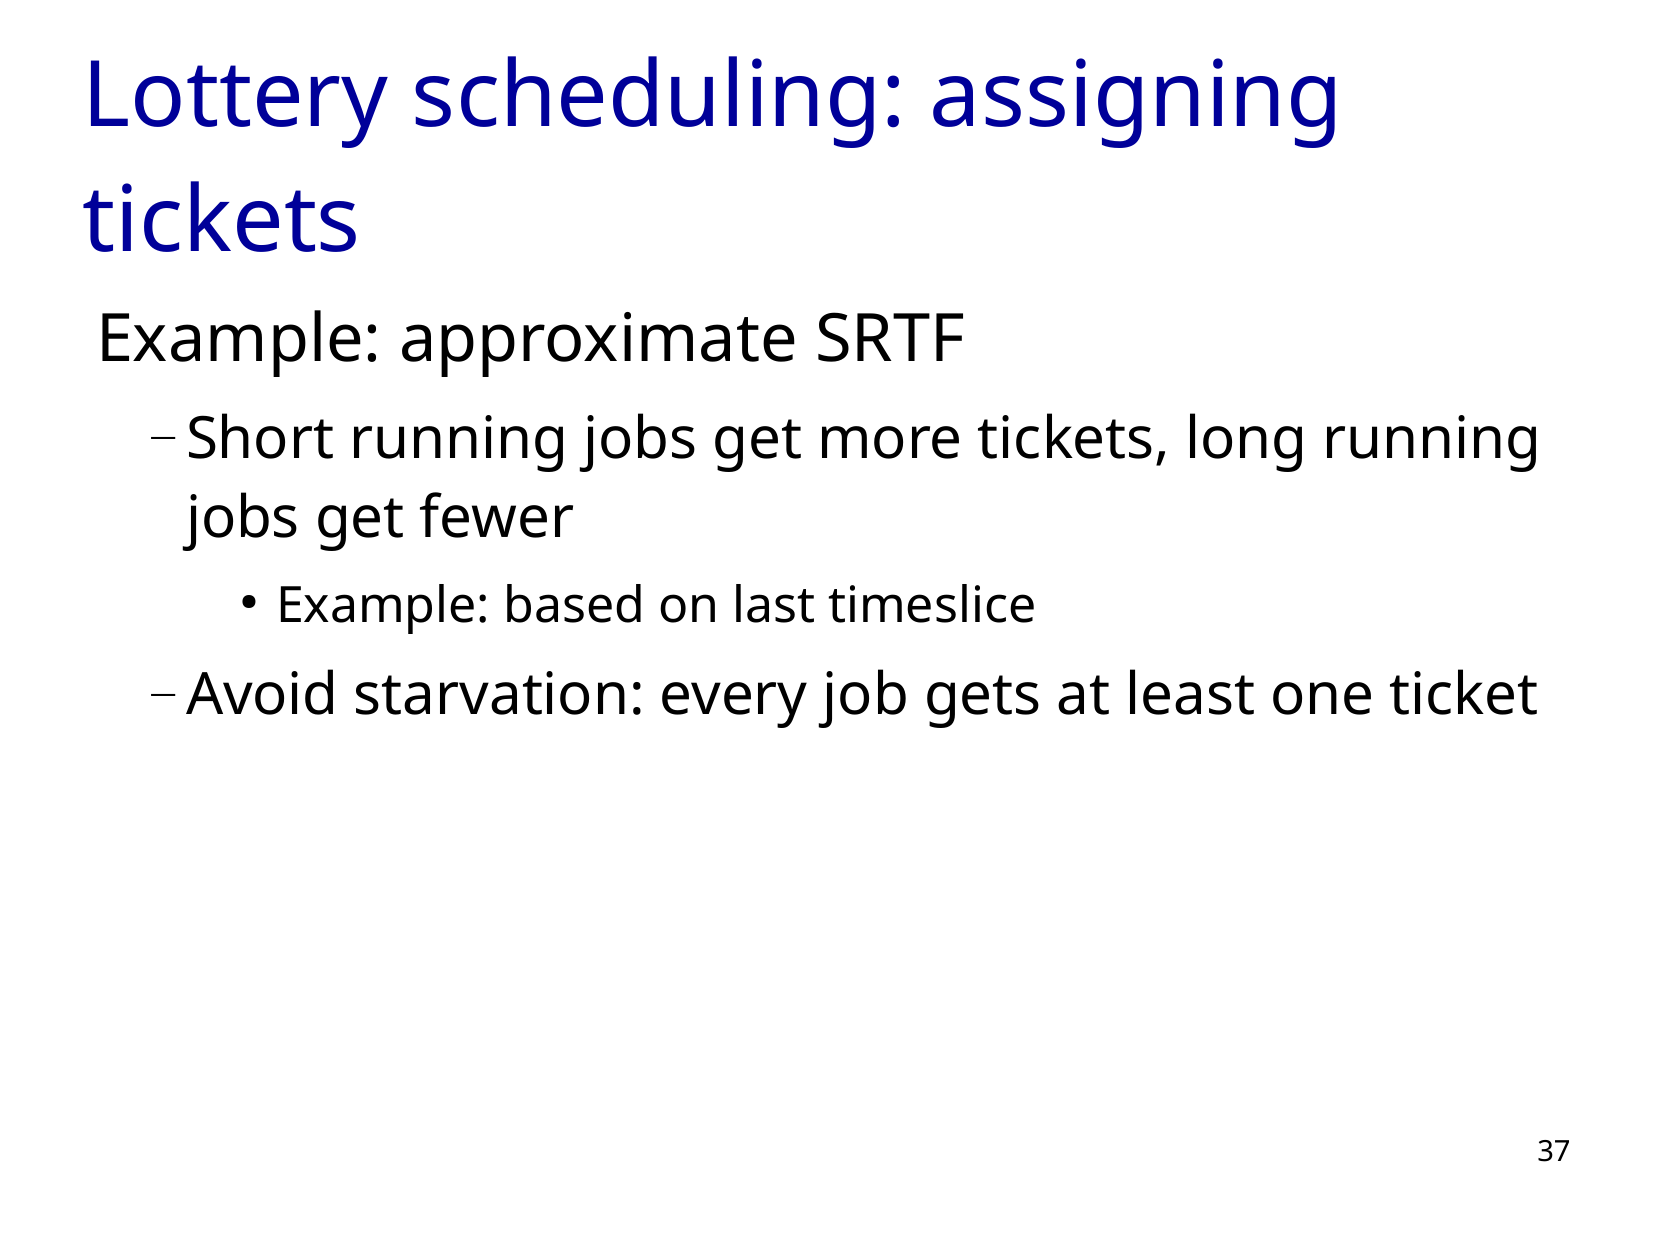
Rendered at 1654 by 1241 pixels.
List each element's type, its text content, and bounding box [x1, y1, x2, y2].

list Example: approximate SRTF Short running jobs get more tickets, long running jobs get fewer Example: based on last timeslice Avoid starvation: every job gets at least one ticket [60, 290, 1571, 1096]
title Lottery scheduling: assigning tickets [82, 49, 1571, 257]
